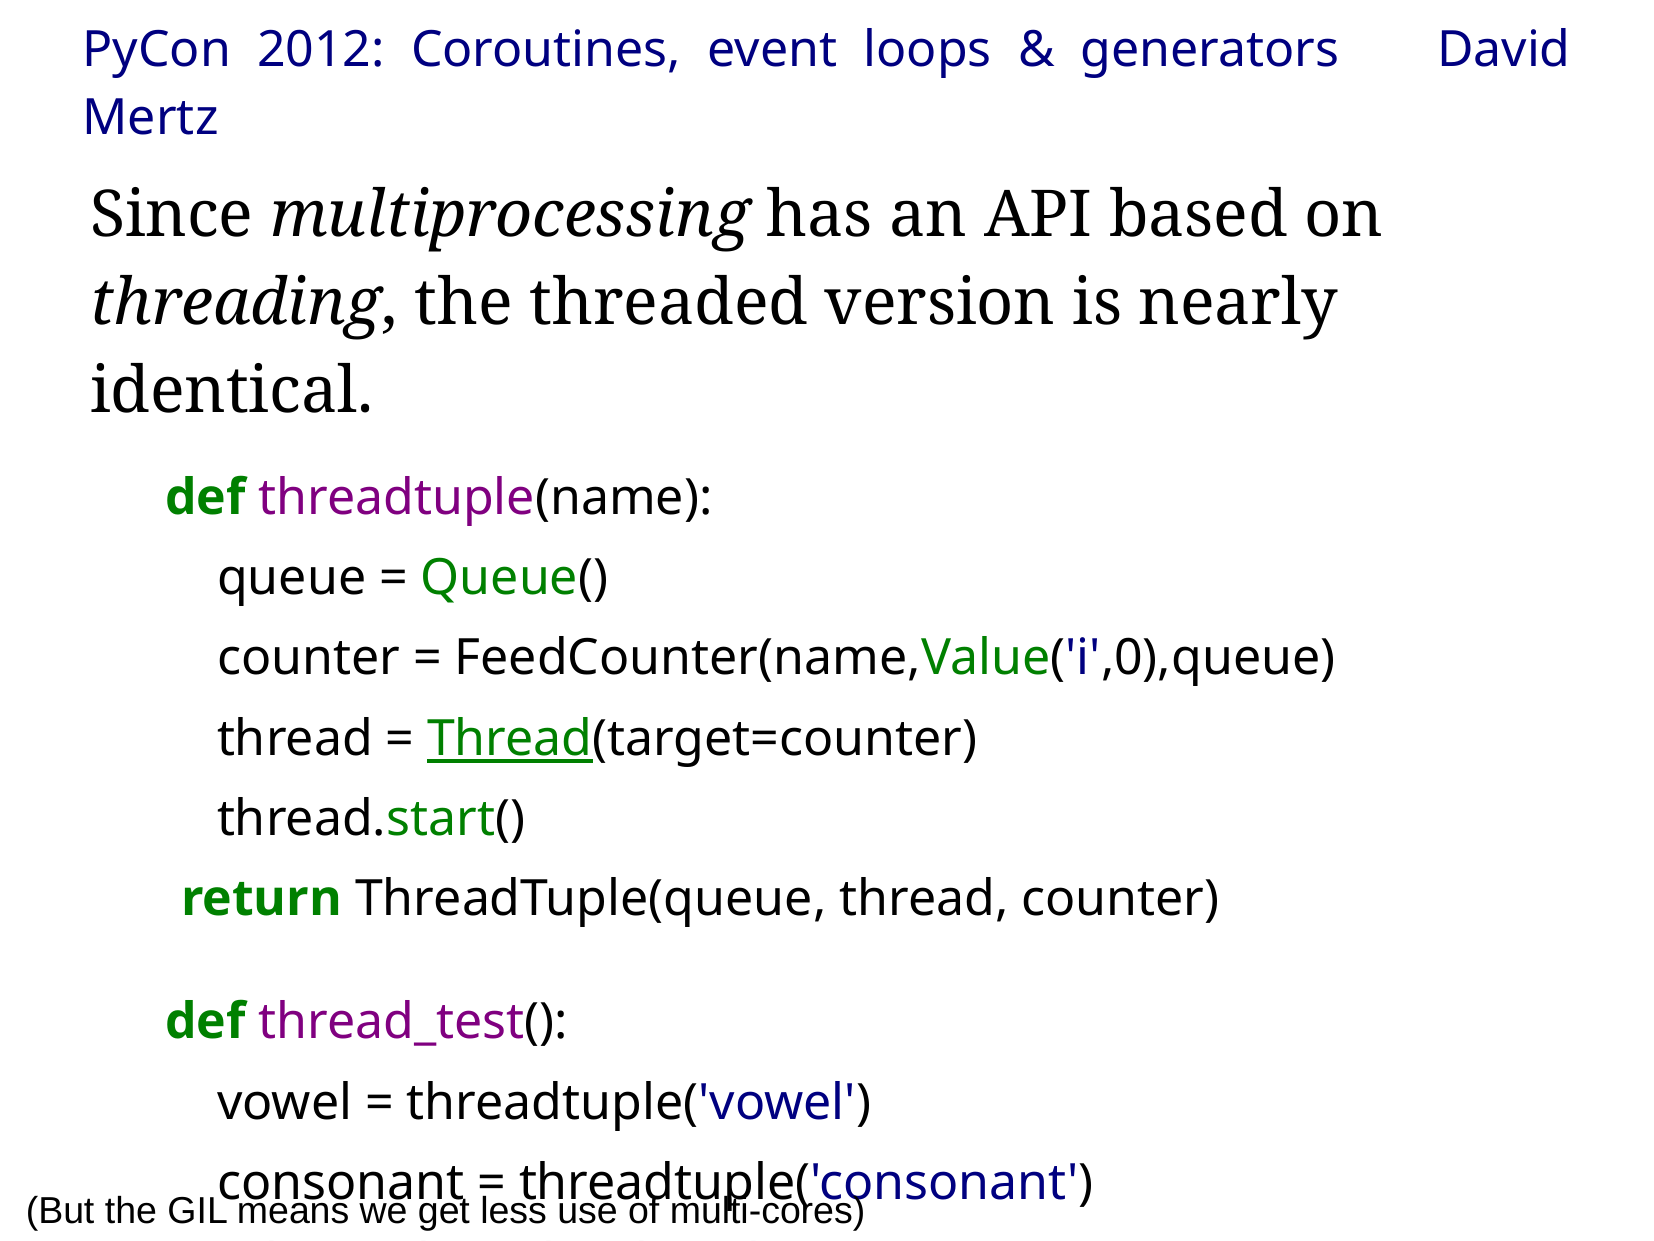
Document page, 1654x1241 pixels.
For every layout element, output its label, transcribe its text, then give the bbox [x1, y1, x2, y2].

text_box (But the GIL means we get less use of multi-cores) [10, 1182, 882, 1235]
title PyCon 2012: Coroutines, event loops & generators David Mertz [82, 49, 1571, 113]
list Since multiprocessing has an API based on threading, the threaded version is nearly identical. def threadtuple(name): queue = Queue() counter = FeedCounter(name,Value('i',0),queue) thread = Thread(target=counter) thread.start() return ThreadTuple(queue, thread, counter) def thread_test(): vowel = threadtuple('vowel') consonant = threadtuple('consonant') other = threadtuple('other') # ... the rest is same as with processtuple() [90, 167, 1561, 1111]
